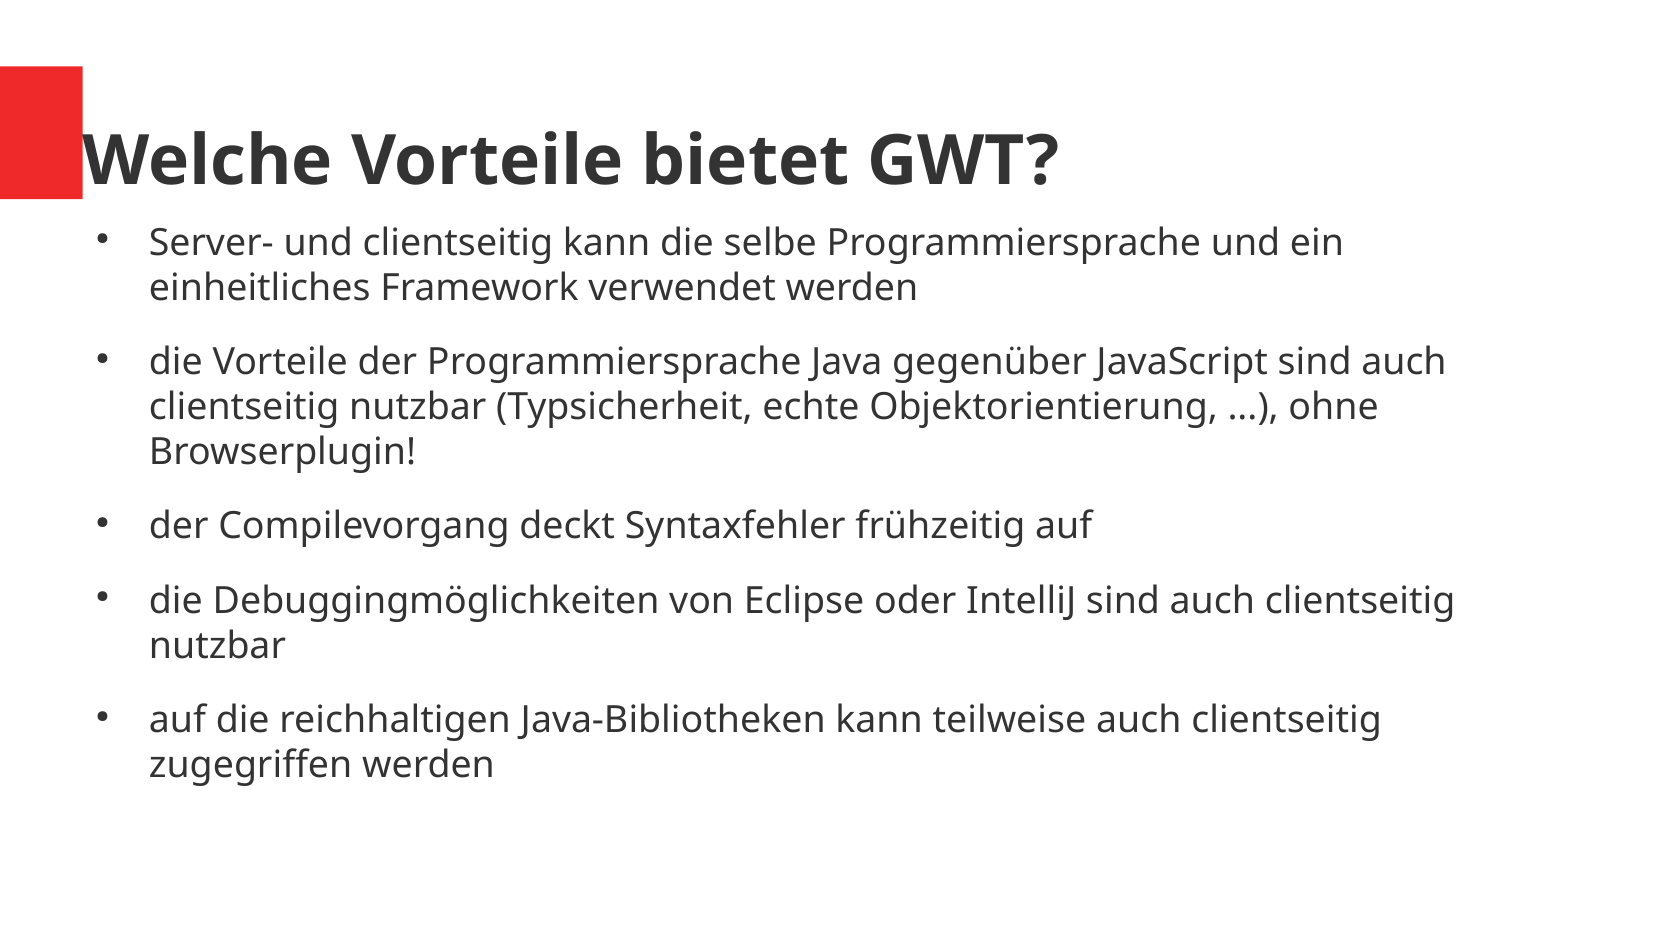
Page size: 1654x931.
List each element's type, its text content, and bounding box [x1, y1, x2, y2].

title Welche Vorteile bietet GWT? [82, 33, 1571, 196]
list Server- und clientseitig kann die selbe Programmiersprache und ein einheitliches Framework verwendet werden die Vorteile der Programmiersprache Java gegenüber JavaScript sind auch clientseitig nutzbar (Typsicherheit, echte Objektorientierung, ...), ohne Browserplugin! der Compilevorgang deckt Syntaxfehler frühzeitig auf die Debuggingmöglichkeiten von Eclipse oder IntelliJ sind auch clientseitig nutzbar auf die reichhaltigen Java-Bibliotheken kann teilweise auch clientseitig zugegriffen werden [78, 217, 1567, 792]
